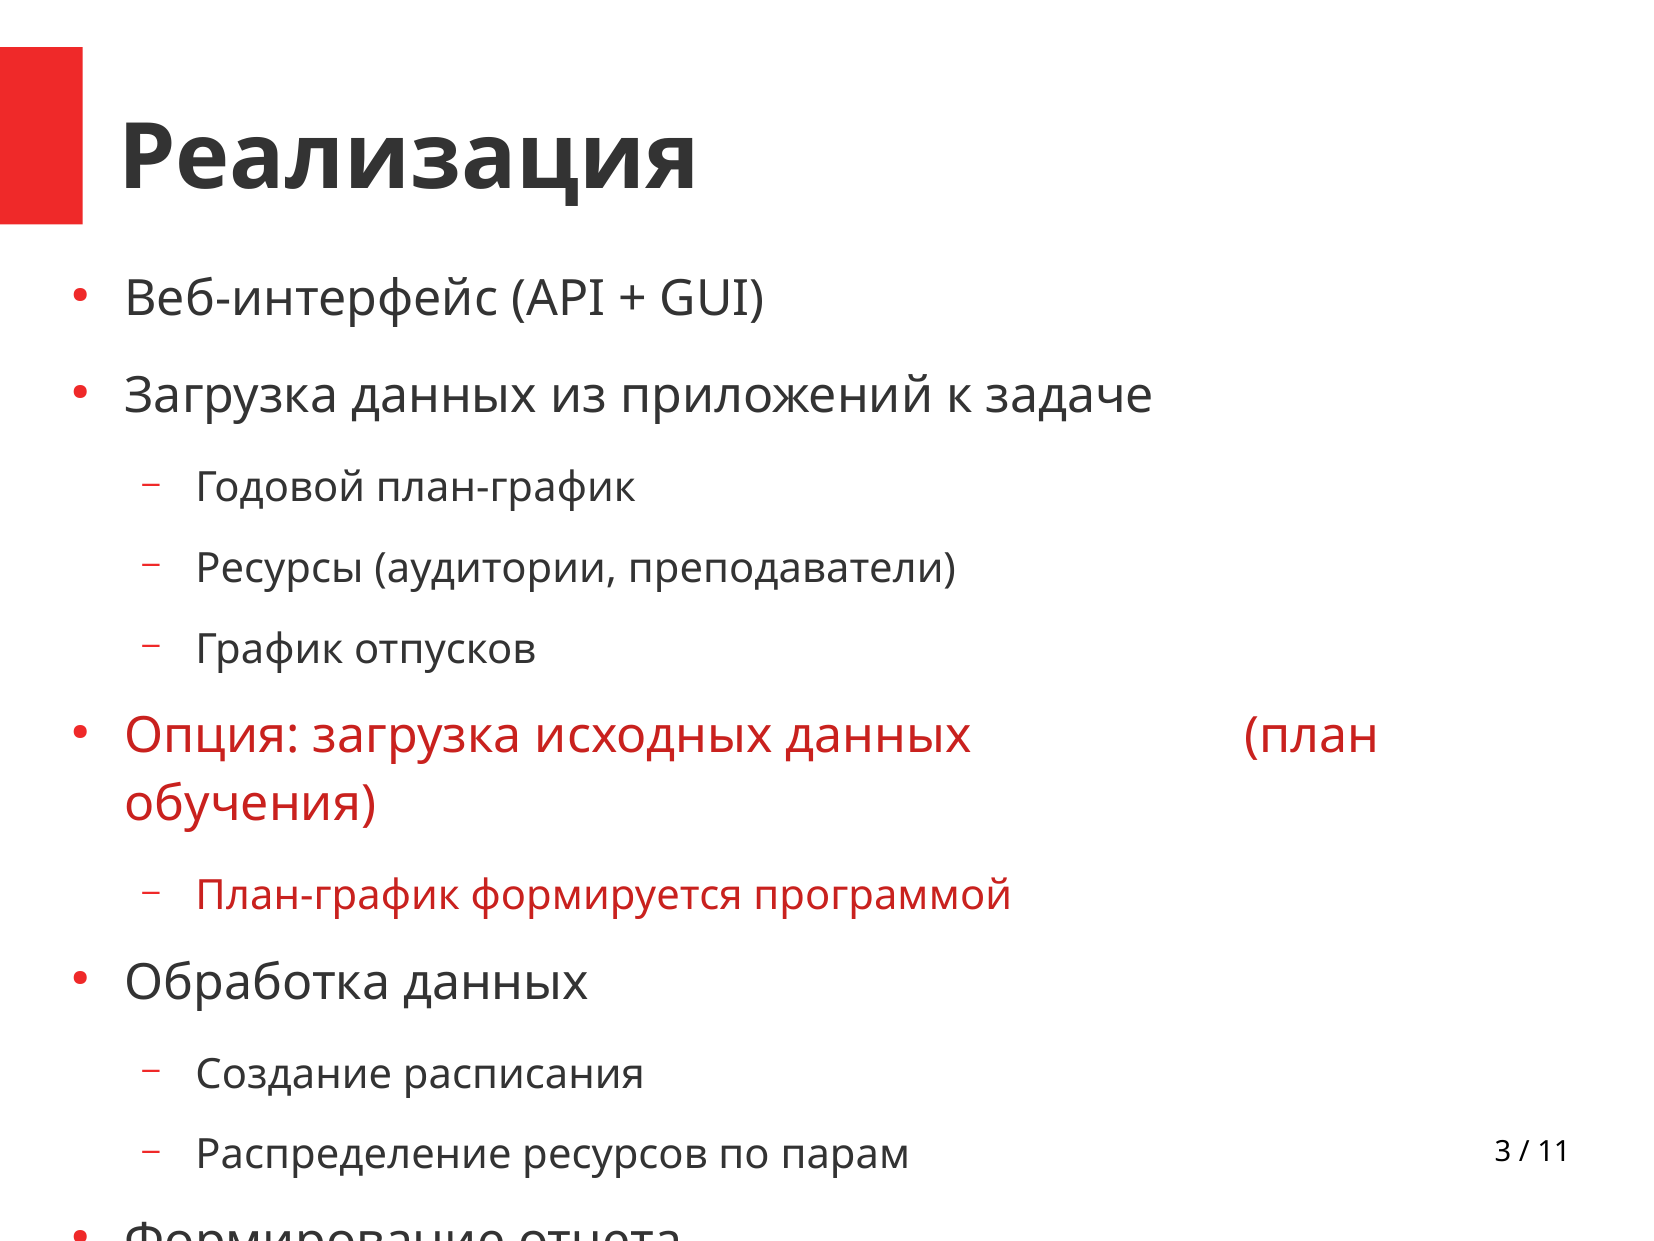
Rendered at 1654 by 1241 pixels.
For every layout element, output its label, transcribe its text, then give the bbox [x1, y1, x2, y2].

title Реализация [118, 49, 1571, 257]
list Веб-интерфейс (API + GUI) Загрузка данных из приложений к задаче Годовой план-график Ресурсы (аудитории, преподаватели) График отпусков Опция: загрузка исходных данных (план обучения) План-график формируется программой Обработка данных Создание расписания Распределение ресурсов по парам Формирование отчета [53, 261, 1472, 357]
